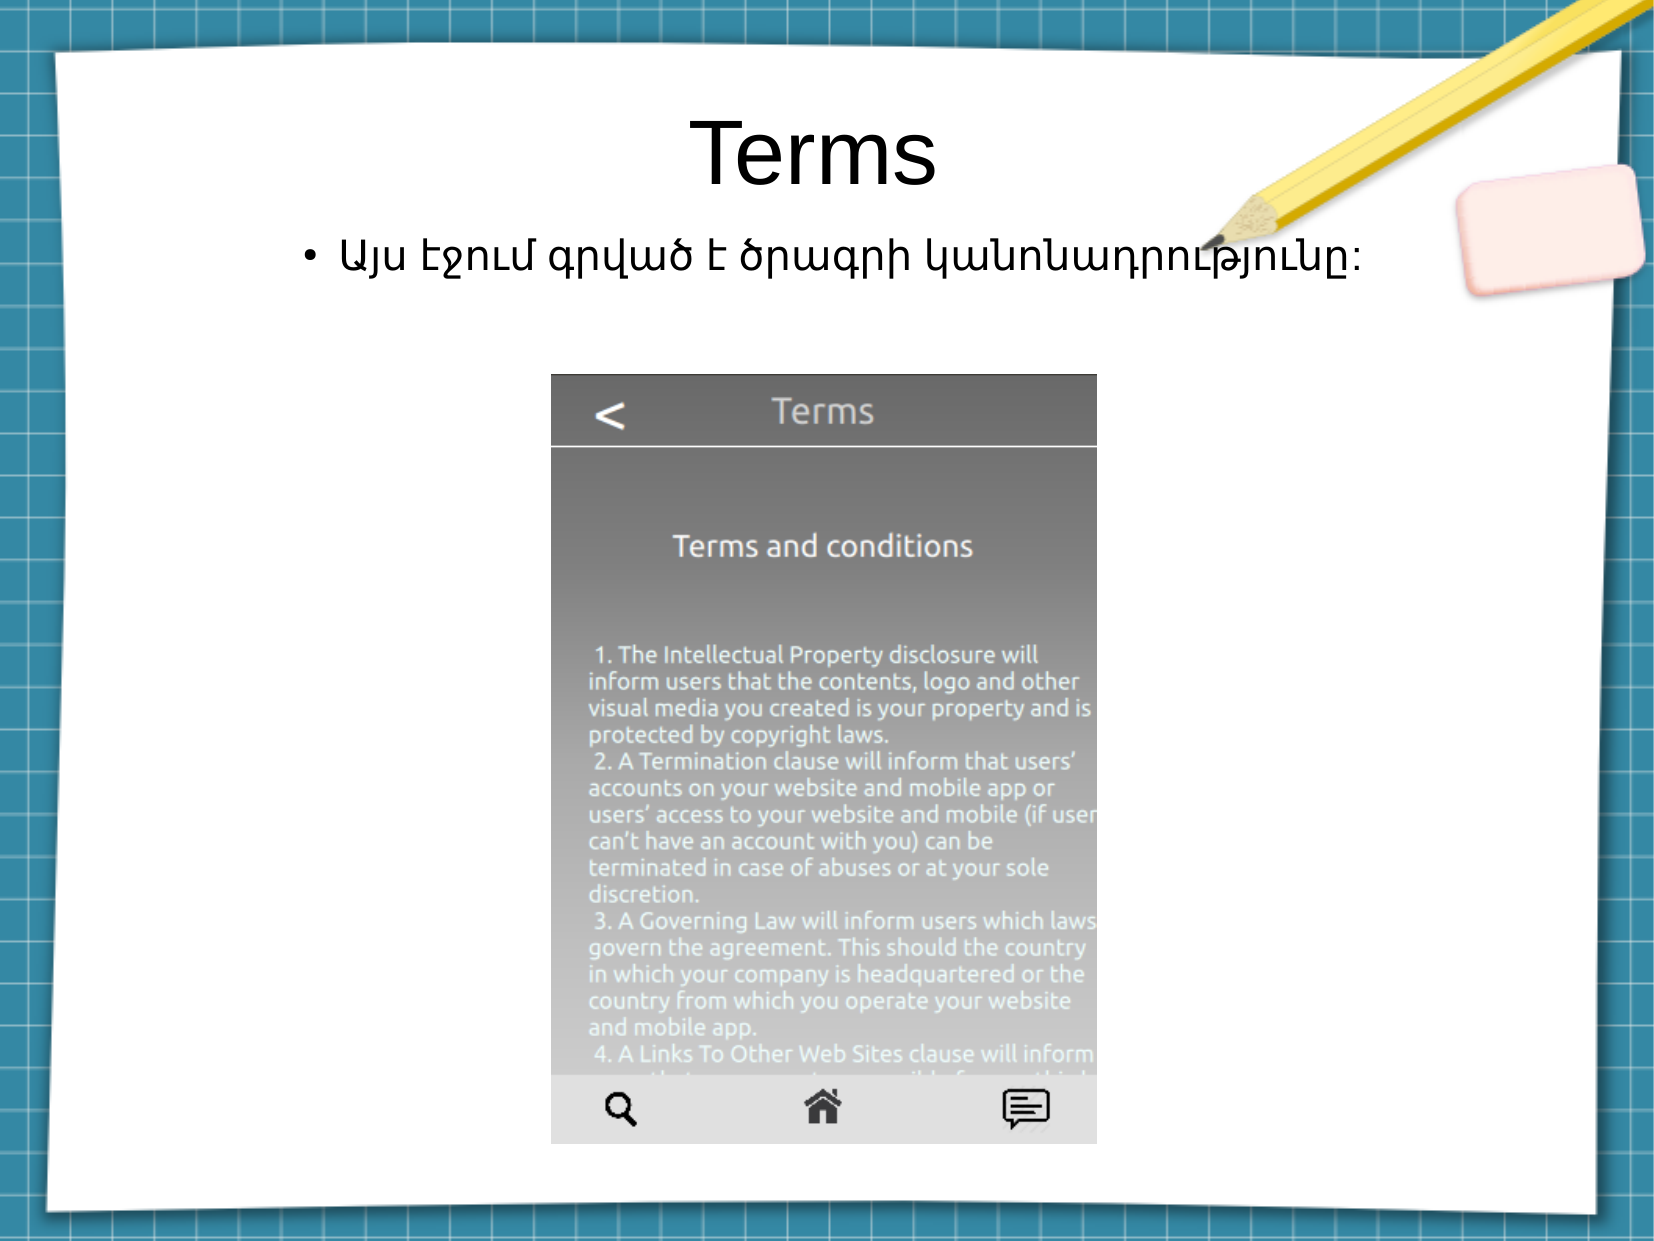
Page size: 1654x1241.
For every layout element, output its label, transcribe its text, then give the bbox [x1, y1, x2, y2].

picture [0, 0, 1654, 1241]
text_box Այս էջում գրված է ծրագրի կանոնադրությունը: [60, 225, 1606, 305]
title Terms [82, 49, 1571, 225]
